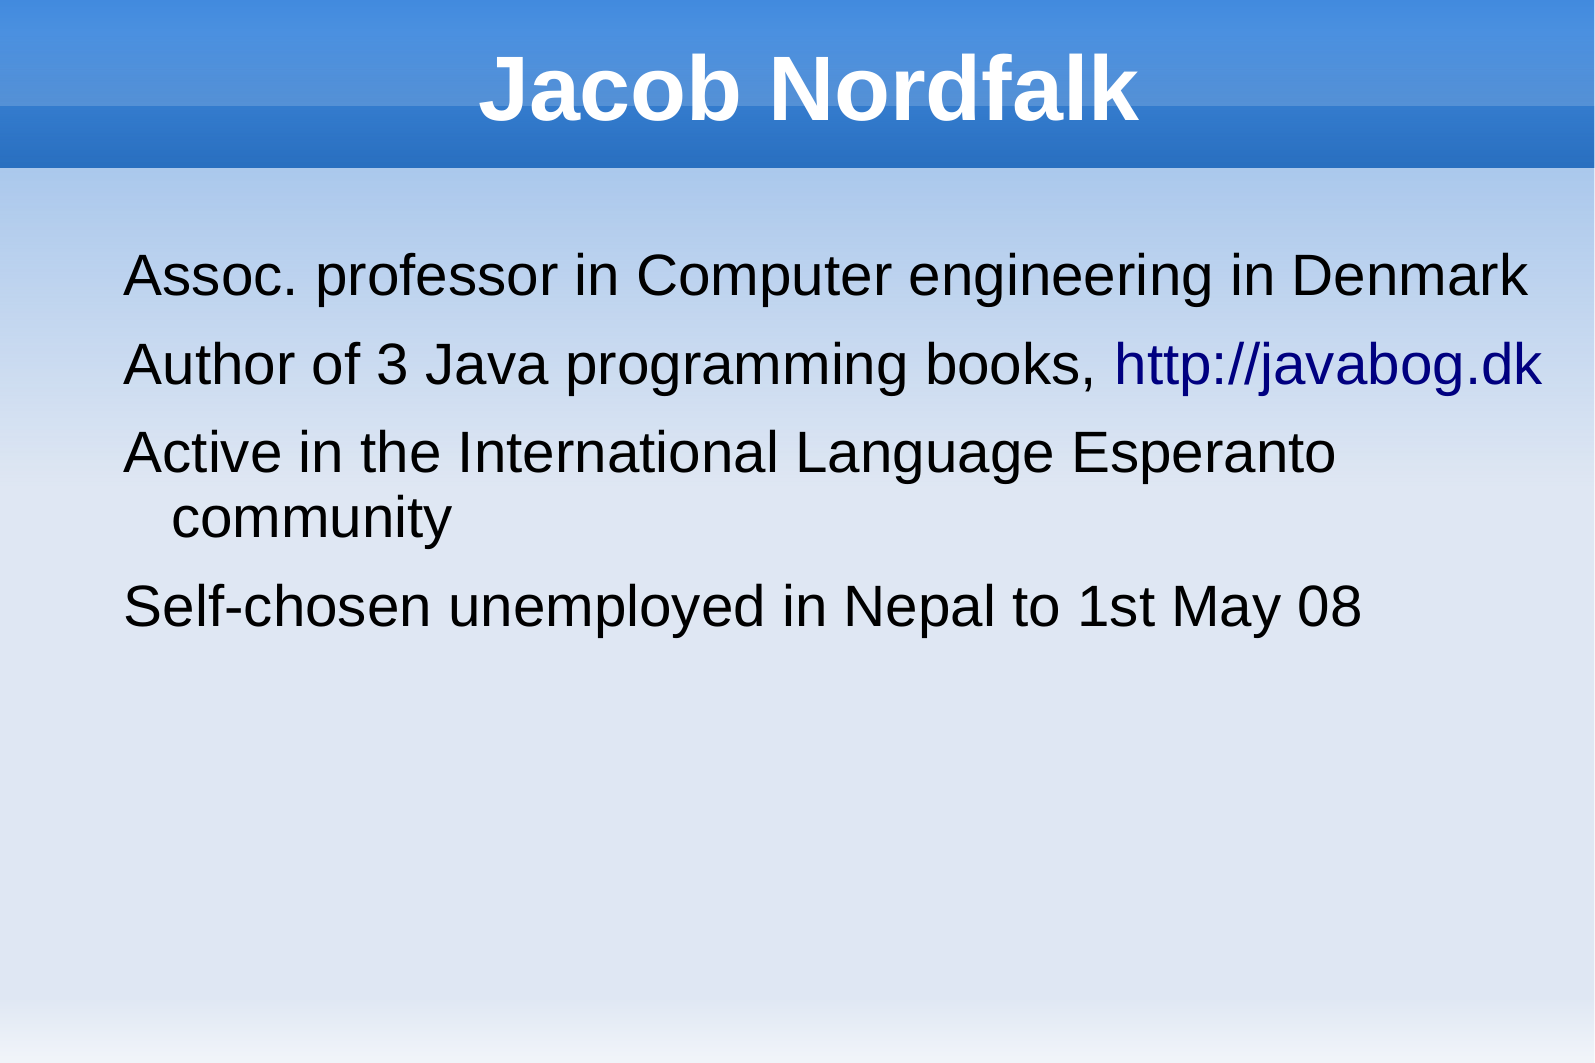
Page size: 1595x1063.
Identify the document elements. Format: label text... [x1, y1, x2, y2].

list Assoc. professor in Computer engineering in Denmark Author of 3 Java programming books, http://javabog.dk Active in the International Language Esperanto community Self-chosen unemployed in Nepal to 1st May 08 [29, 242, 1565, 1004]
picture [0, 0, 1595, 1063]
title Jacob Nordfalk [74, 0, 1510, 178]
